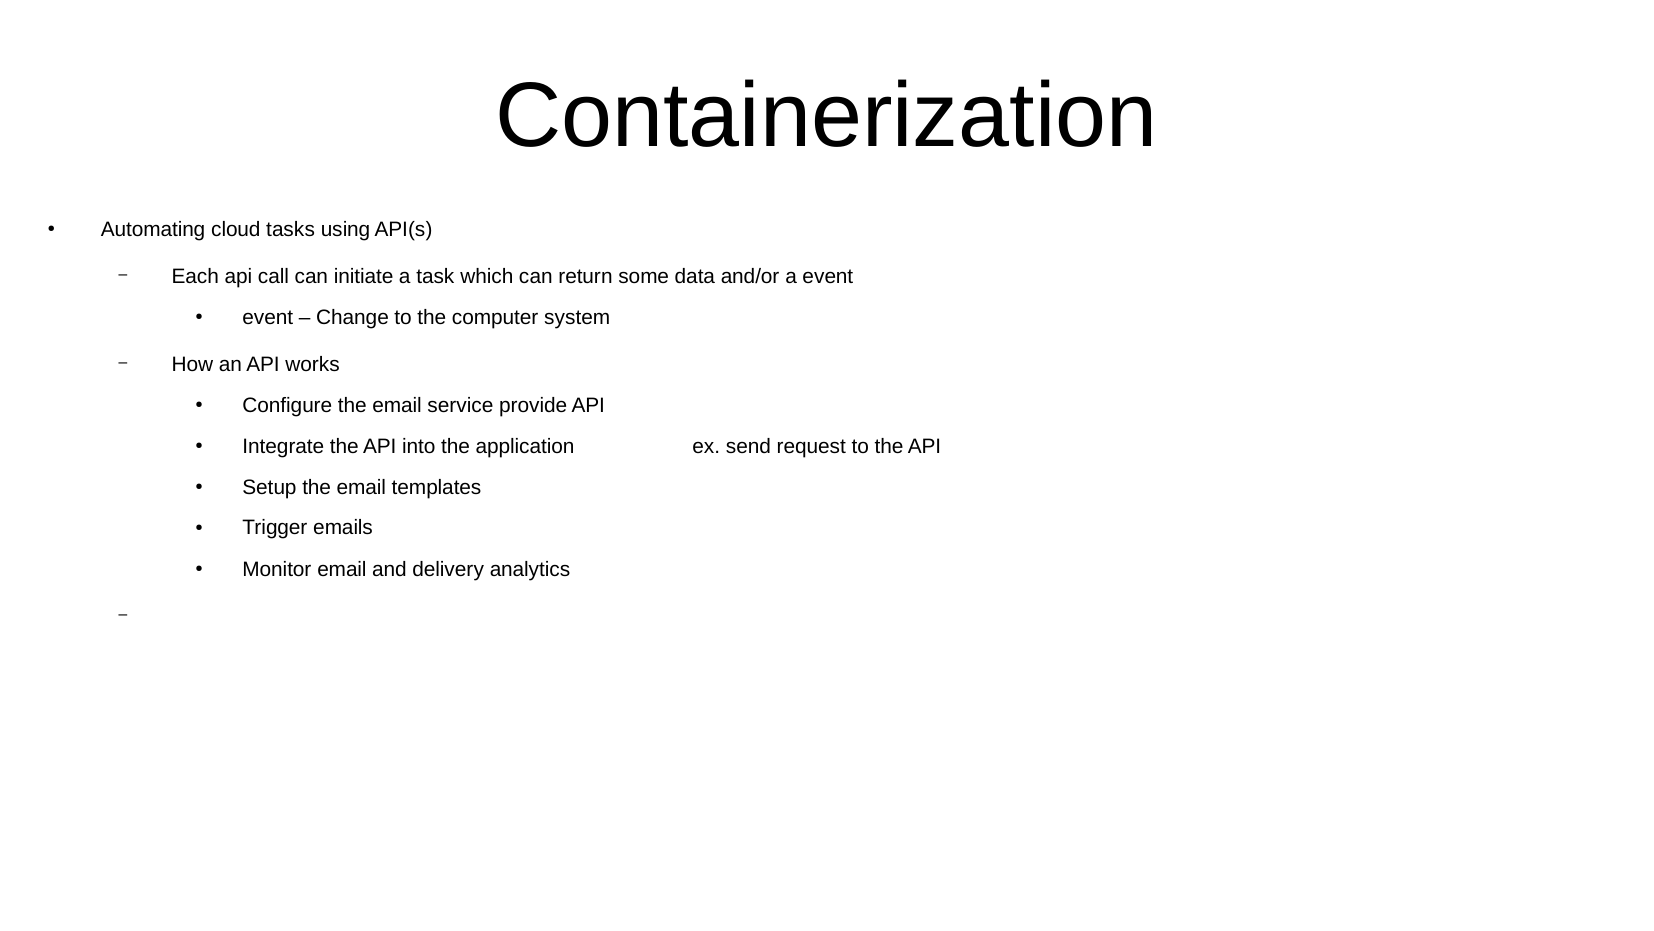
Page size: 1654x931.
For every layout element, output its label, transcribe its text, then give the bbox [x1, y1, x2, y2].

list Automating cloud tasks using API(s) Each api call can initiate a task which can return some data and/or a event event – Change to the computer system How an API works Configure the email service provide API Integrate the API into the application ex. send request to the API Setup the email templates Trigger emails Monitor email and delivery analytics [30, 217, 1571, 901]
title Containerization [82, 37, 1571, 193]
